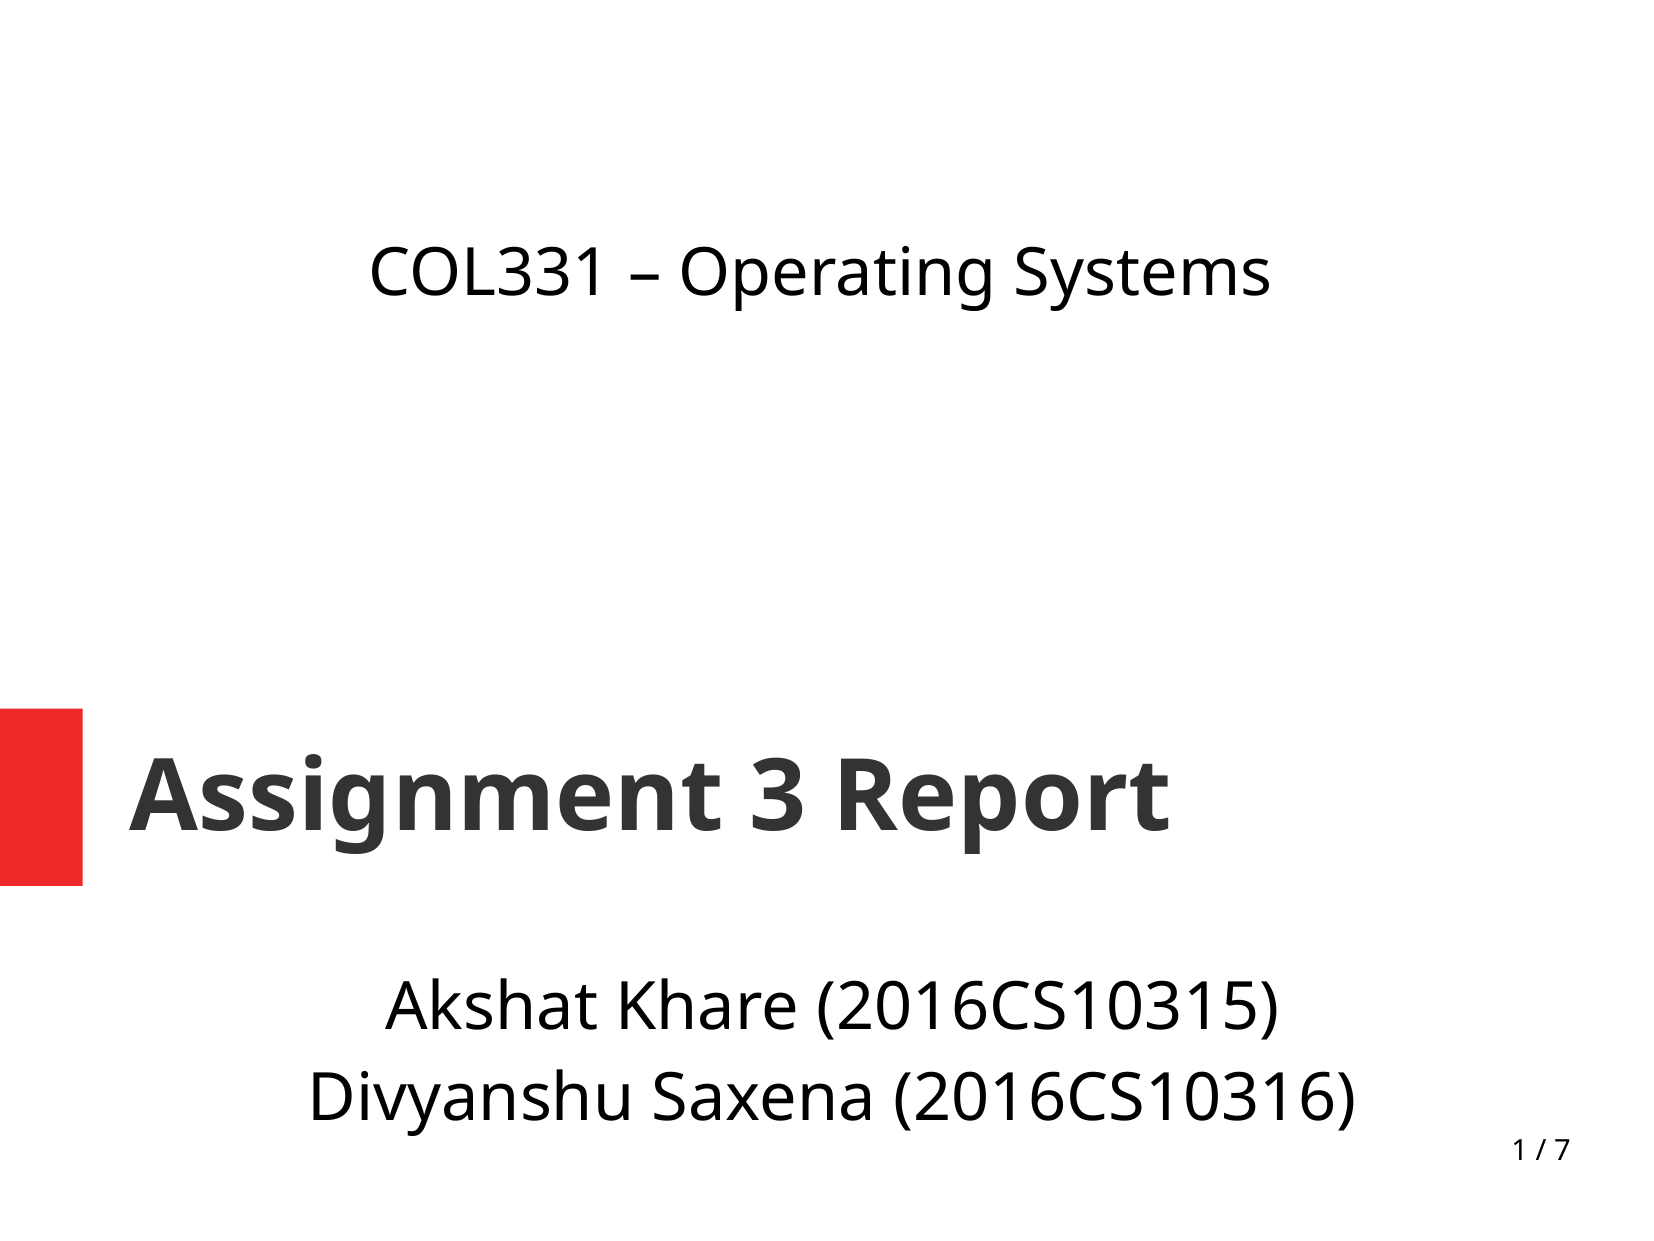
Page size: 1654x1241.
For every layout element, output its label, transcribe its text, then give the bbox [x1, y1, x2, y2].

title Assignment 3 Report [129, 655, 1536, 928]
text_box COL331 – Operating Systems [118, 189, 1524, 351]
text_box Akshat Khare (2016CS10315) Divyanshu Saxena (2016CS10316) [129, 968, 1536, 1130]
